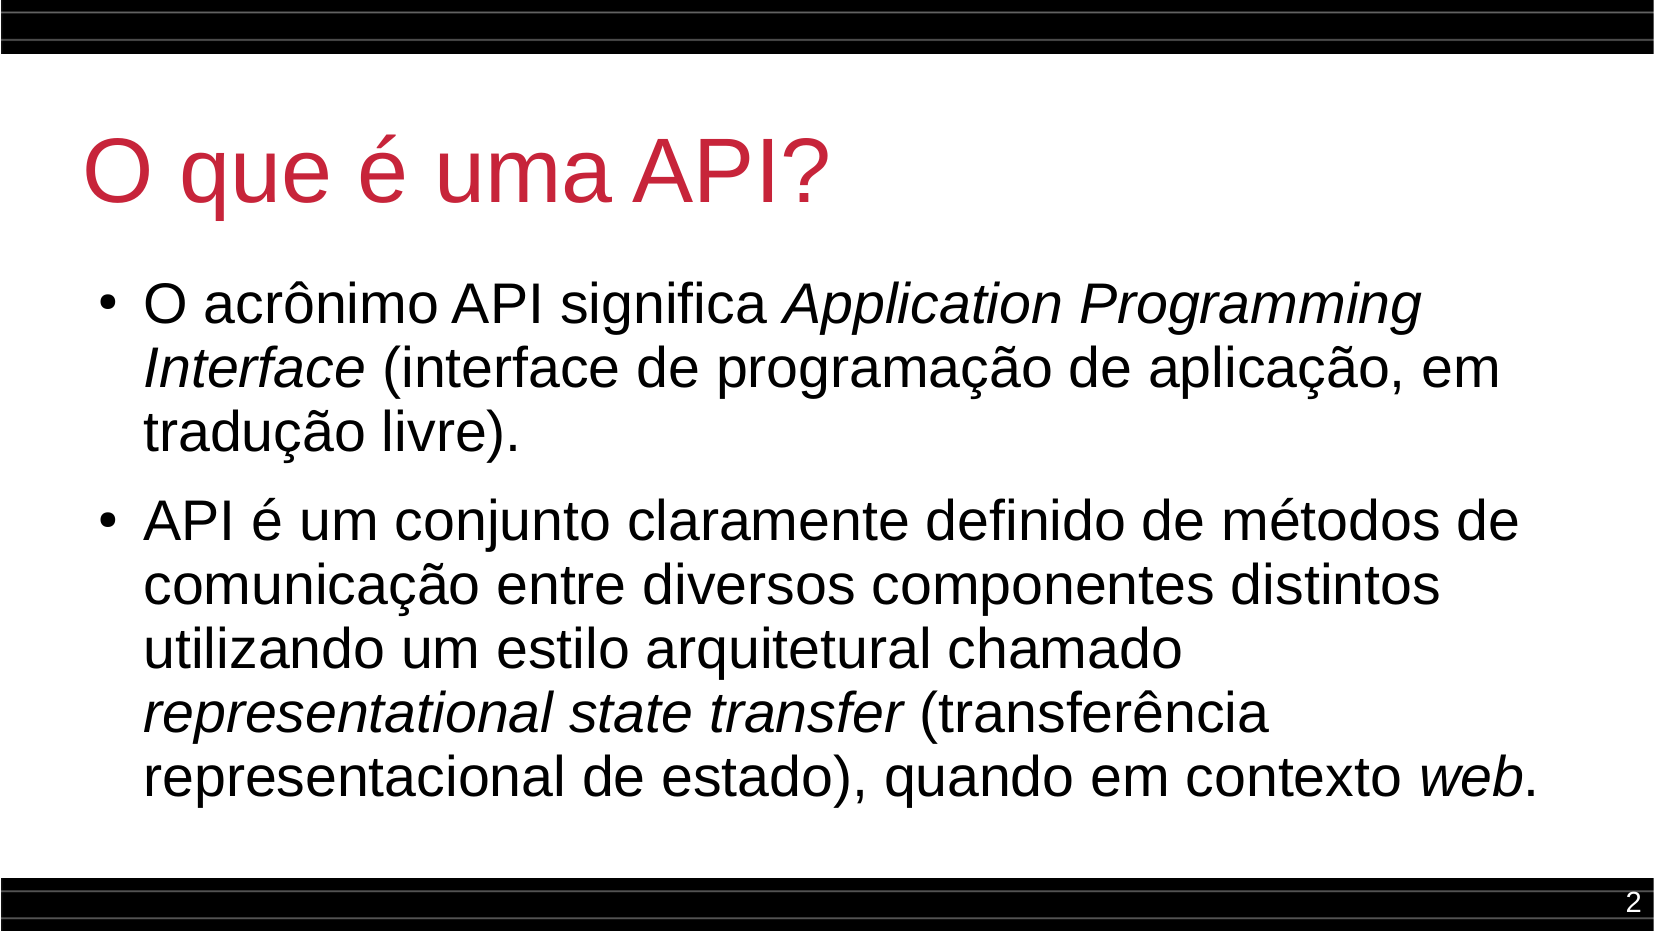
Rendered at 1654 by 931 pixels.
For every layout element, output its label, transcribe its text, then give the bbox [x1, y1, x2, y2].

picture [1, 878, 1654, 931]
picture [1, 0, 1654, 54]
list O acrônimo API significa Application Programming Interface (interface de programação de aplicação, em tradução livre). API é um conjunto claramente definido de métodos de comunicação entre diversos componentes distintos utilizando um estilo arquitetural chamado representational state transfer (transferência representacional de estado), quando em contexto web. [82, 271, 1571, 851]
title O que é uma API? [82, 92, 1571, 249]
